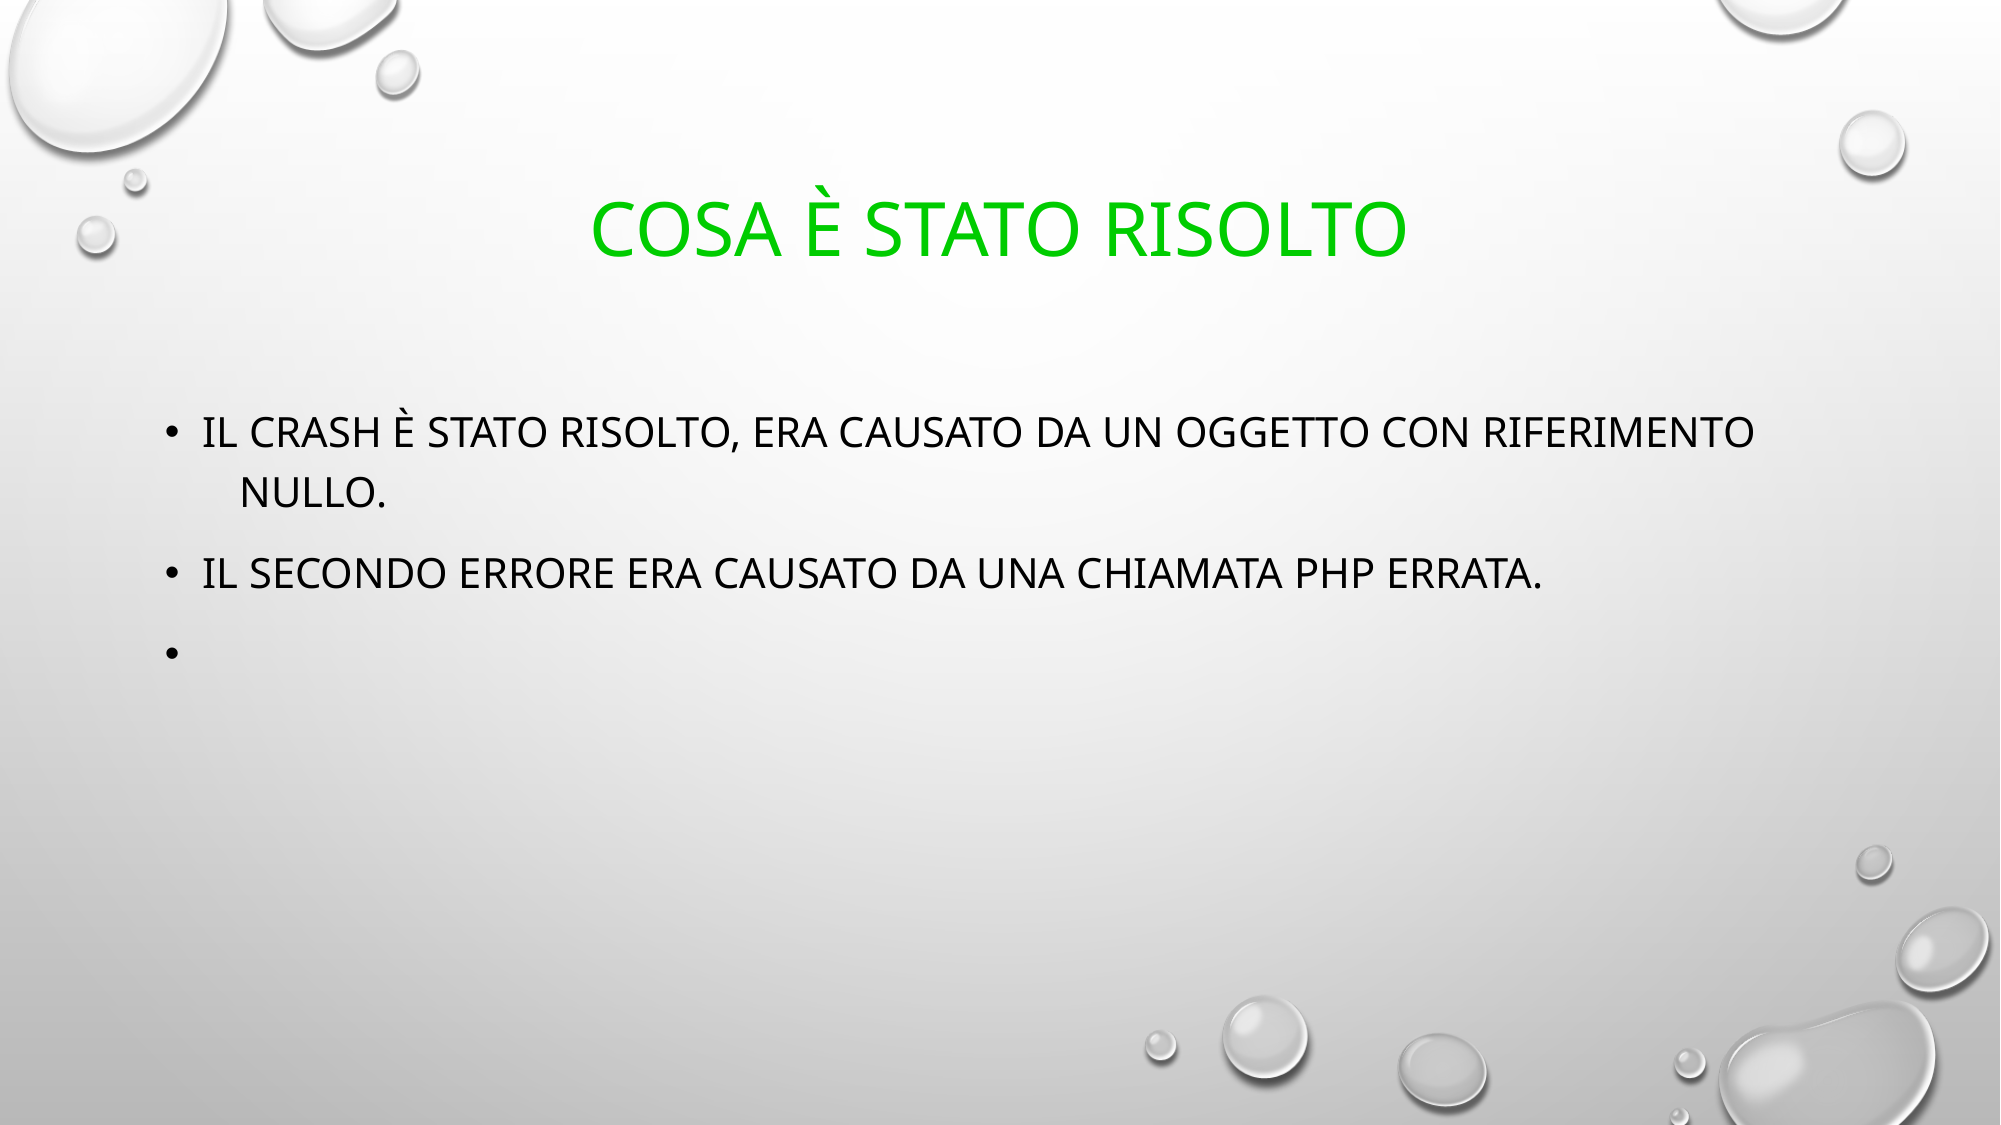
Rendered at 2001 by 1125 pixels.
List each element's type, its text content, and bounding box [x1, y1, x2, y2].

list Il crash è stato risolto, era causato da un oggetto con riferimento nullo. Il secondo errore era causato da una chiamata php errata. [149, 388, 1850, 950]
title Cosa è stato risolto [149, 101, 1851, 364]
